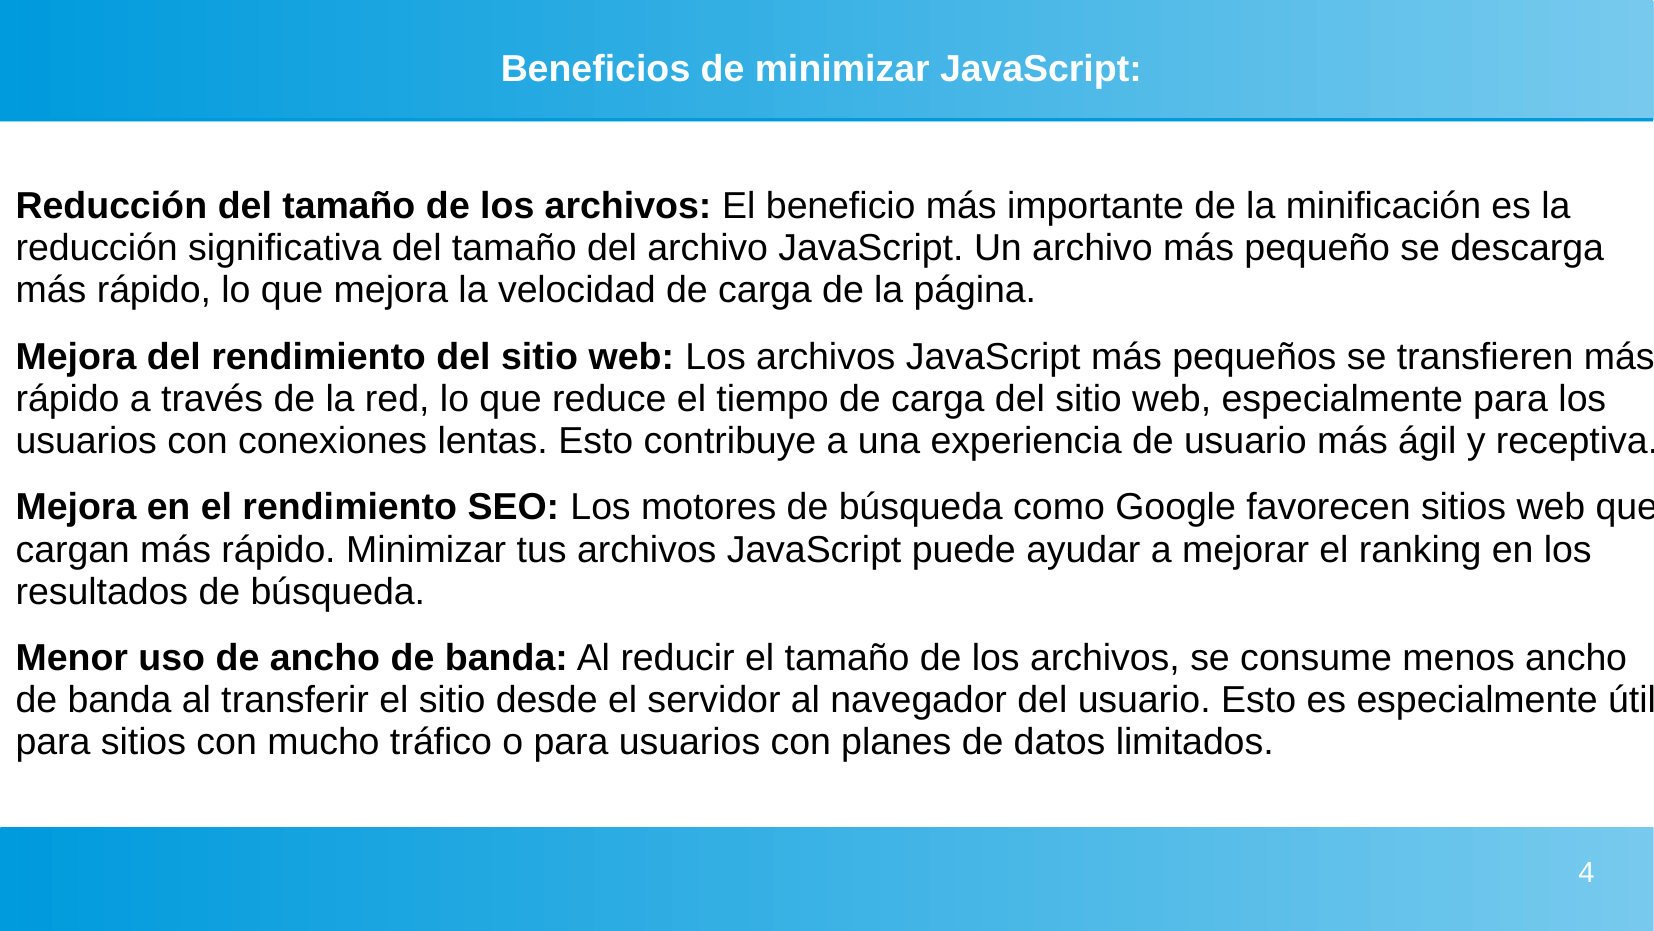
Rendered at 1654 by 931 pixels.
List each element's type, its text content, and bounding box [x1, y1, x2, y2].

text_box Reducción del tamaño de los archivos: El beneficio más importante de la minificación es la reducción significativa del tamaño del archivo JavaScript. Un archivo más pequeño se descarga más rápido, lo que mejora la velocidad de carga de la página. Mejora del rendimiento del sitio web: Los archivos JavaScript más pequeños se transfieren más rápido a través de la red, lo que reduce el tiempo de carga del sitio web, especialmente para los usuarios con conexiones lentas. Esto contribuye a una experiencia de usuario más ágil y receptiva. Mejora en el rendimiento SEO: Los motores de búsqueda como Google favorecen sitios web que cargan más rápido. Minimizar tus archivos JavaScript puede ayudar a mejorar el ranking en los resultados de búsqueda. Menor uso de ancho de banda: Al reducir el tamaño de los archivos, se consume menos ancho de banda al transferir el sitio desde el servidor al navegador del usuario. Esto es especialmente útil para sitios con mucho tráfico o para usuarios con planes de datos limitados. [0, 177, 1654, 715]
title Beneficios de minimizar JavaScript: [59, 29, 1595, 108]
